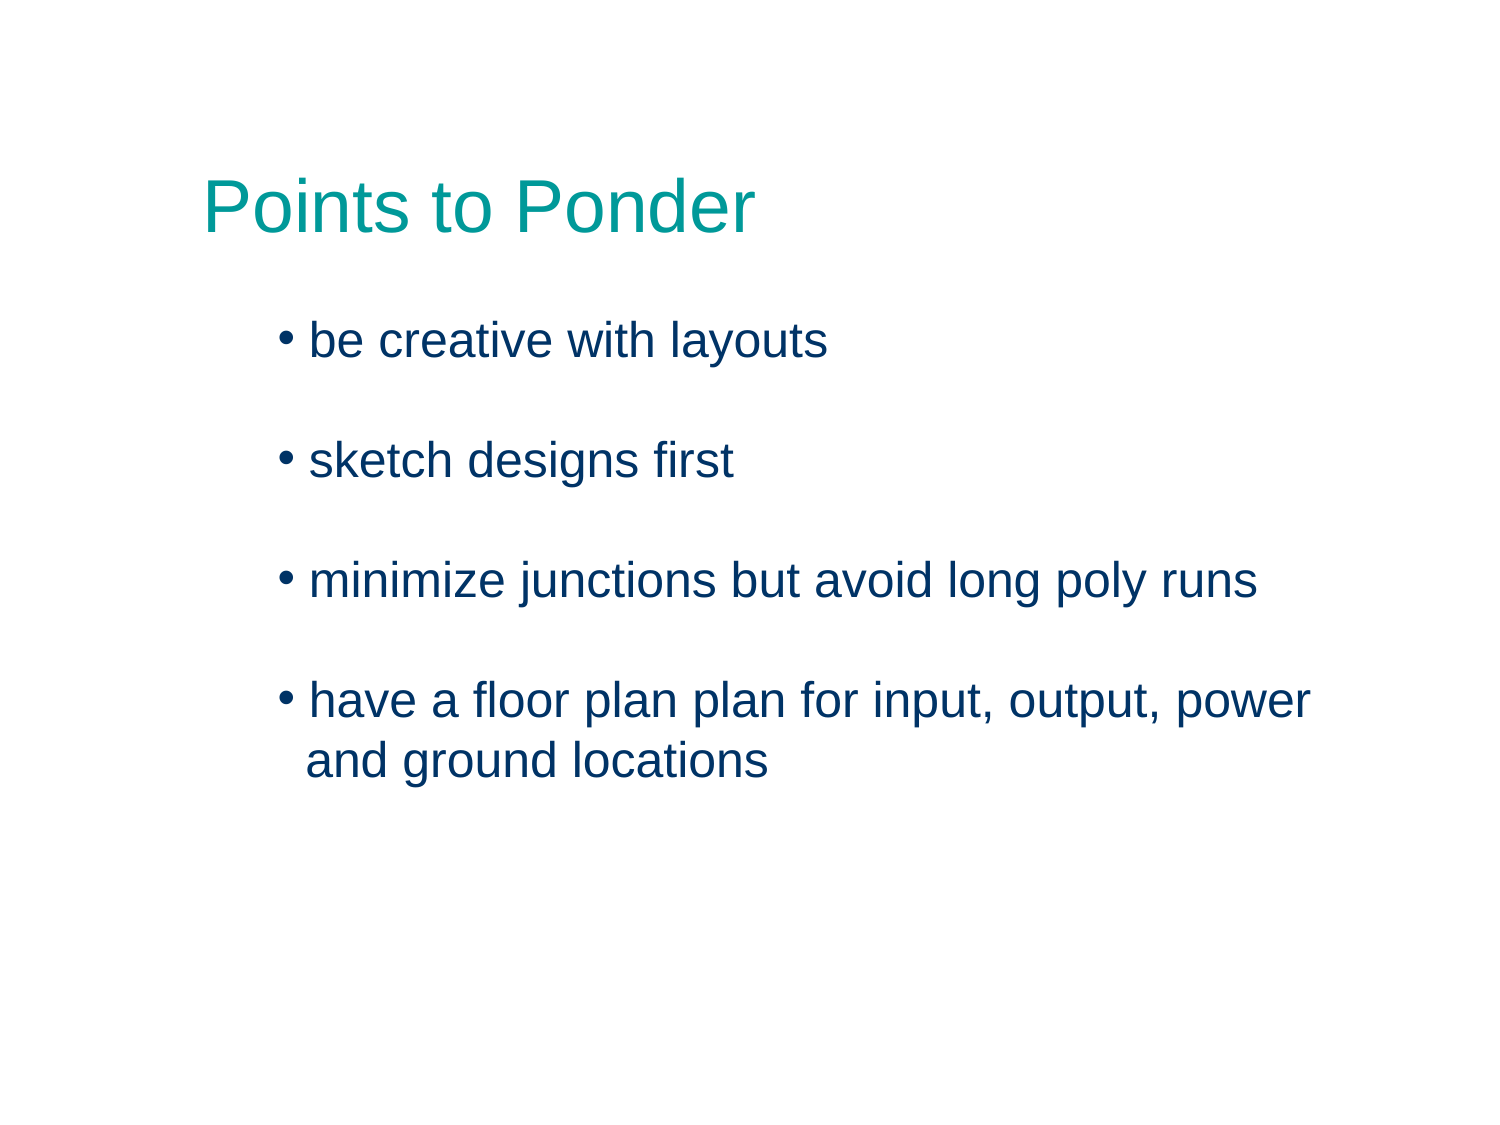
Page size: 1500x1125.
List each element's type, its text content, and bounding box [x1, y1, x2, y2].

text_box Points to Ponder be creative with layouts sketch designs first minimize junctions but avoid long poly runs have a floor plan plan for input, output, power and ground locations [187, 149, 1328, 796]
